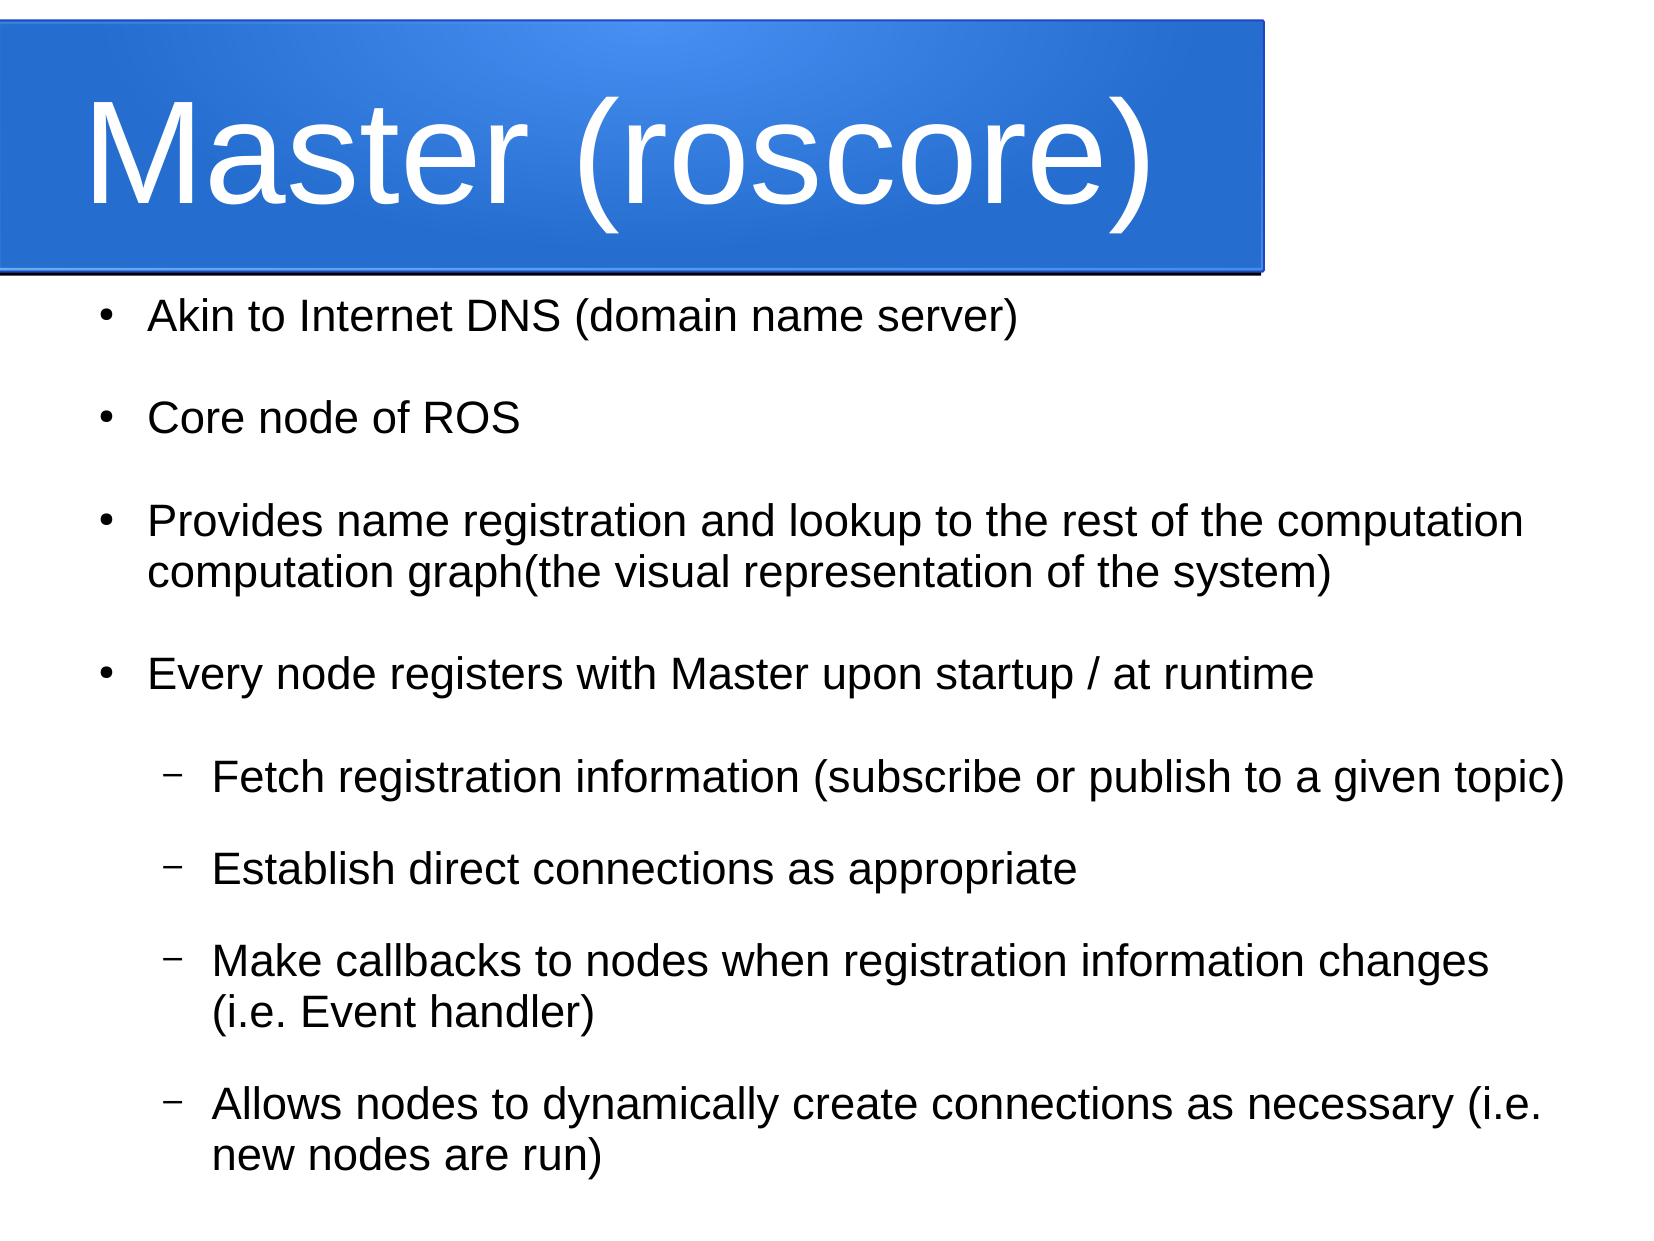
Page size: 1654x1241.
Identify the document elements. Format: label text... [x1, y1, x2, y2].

title Master (roscore) [82, 49, 1250, 257]
list Akin to Internet DNS (domain name server) Core node of ROS Provides name registration and lookup to the rest of the computation computation graph(the visual representation of the system) Every node registers with Master upon startup / at runtime Fetch registration information (subscribe or publish to a given topic) Establish direct connections as appropriate Make callbacks to nodes when registration information changes (i.e. Event handler) Allows nodes to dynamically create connections as necessary (i.e. new nodes are run) [82, 290, 1571, 1231]
